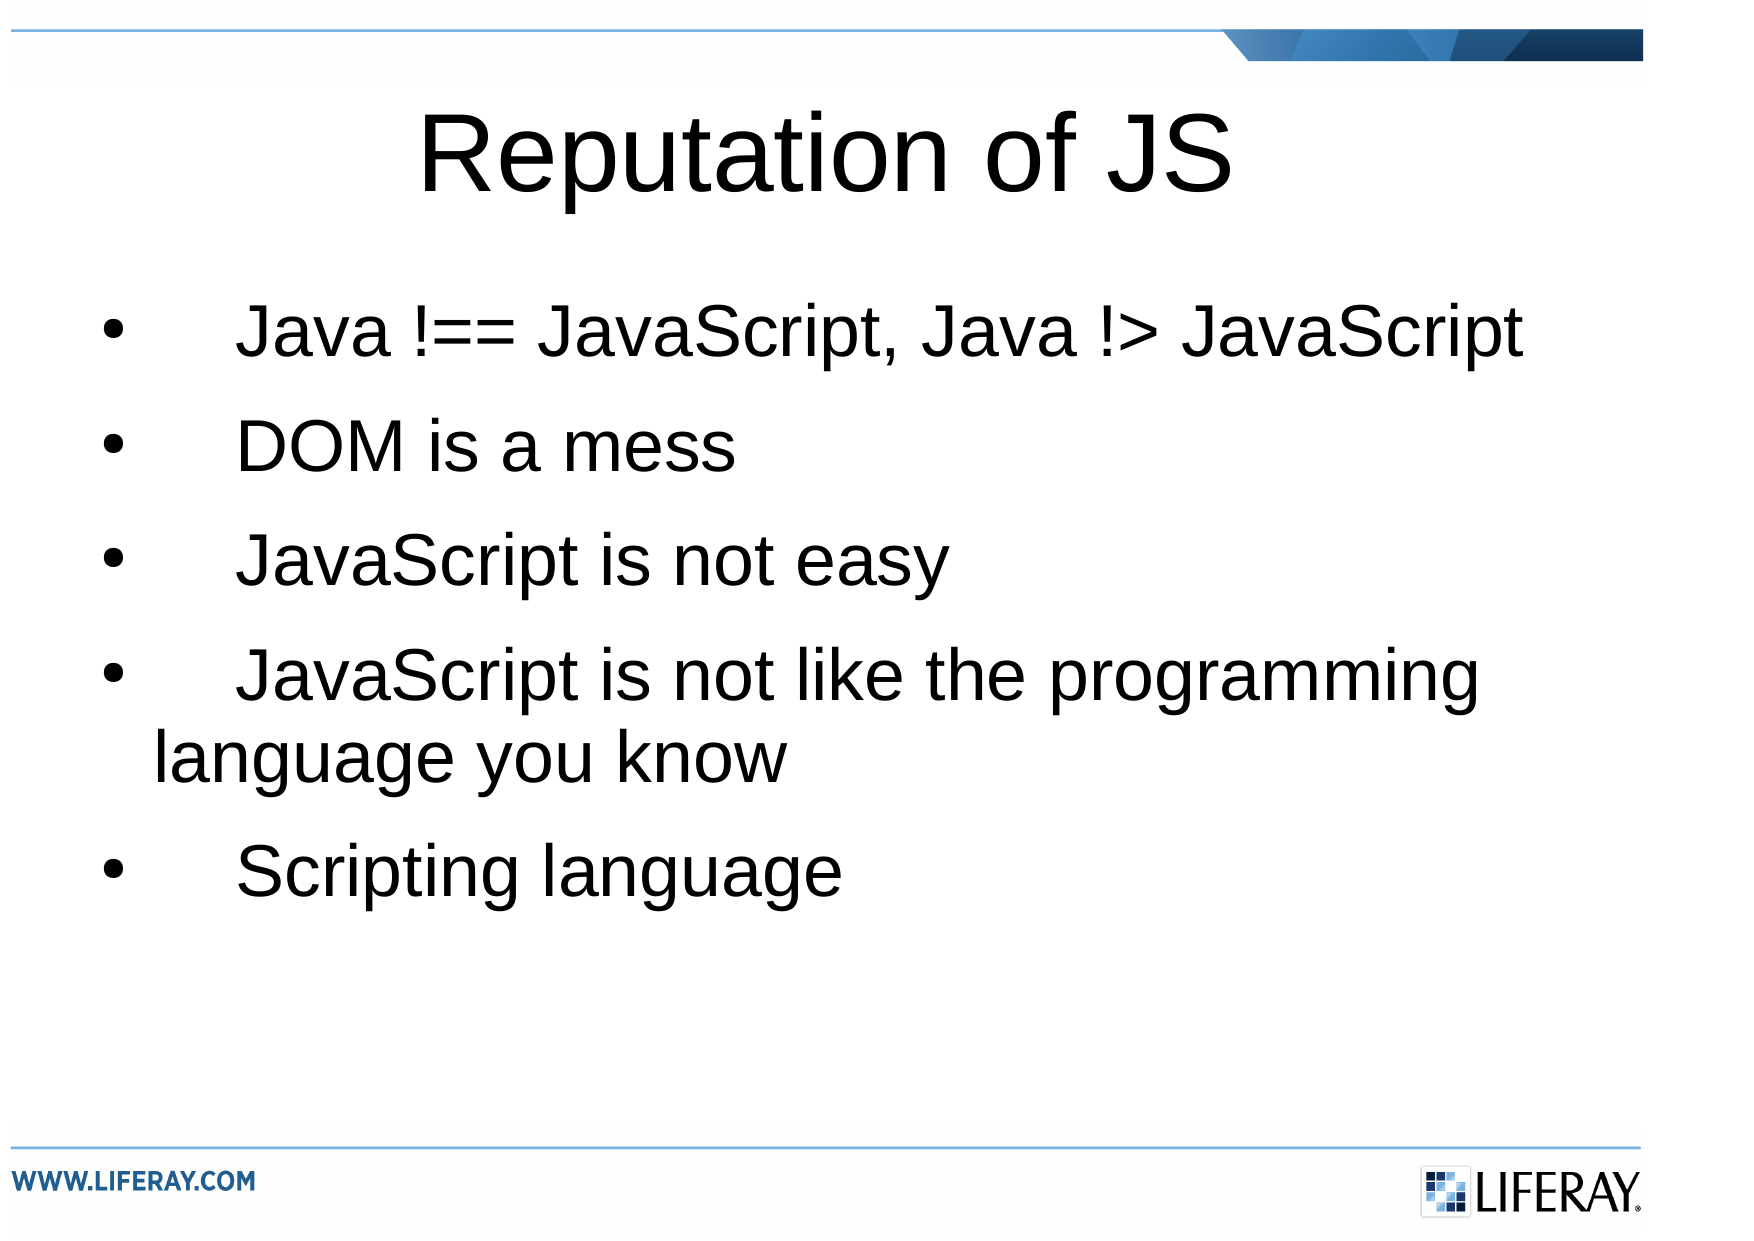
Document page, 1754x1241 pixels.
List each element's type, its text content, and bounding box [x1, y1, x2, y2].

picture [11, 0, 1644, 84]
title Reputation of JS [82, 49, 1571, 257]
list Java !== JavaScript, Java !> JavaScript DOM is a mess JavaScript is not easy JavaScript is not like the programming language you know Scripting language [82, 290, 1571, 1010]
picture [9, 1124, 1642, 1234]
